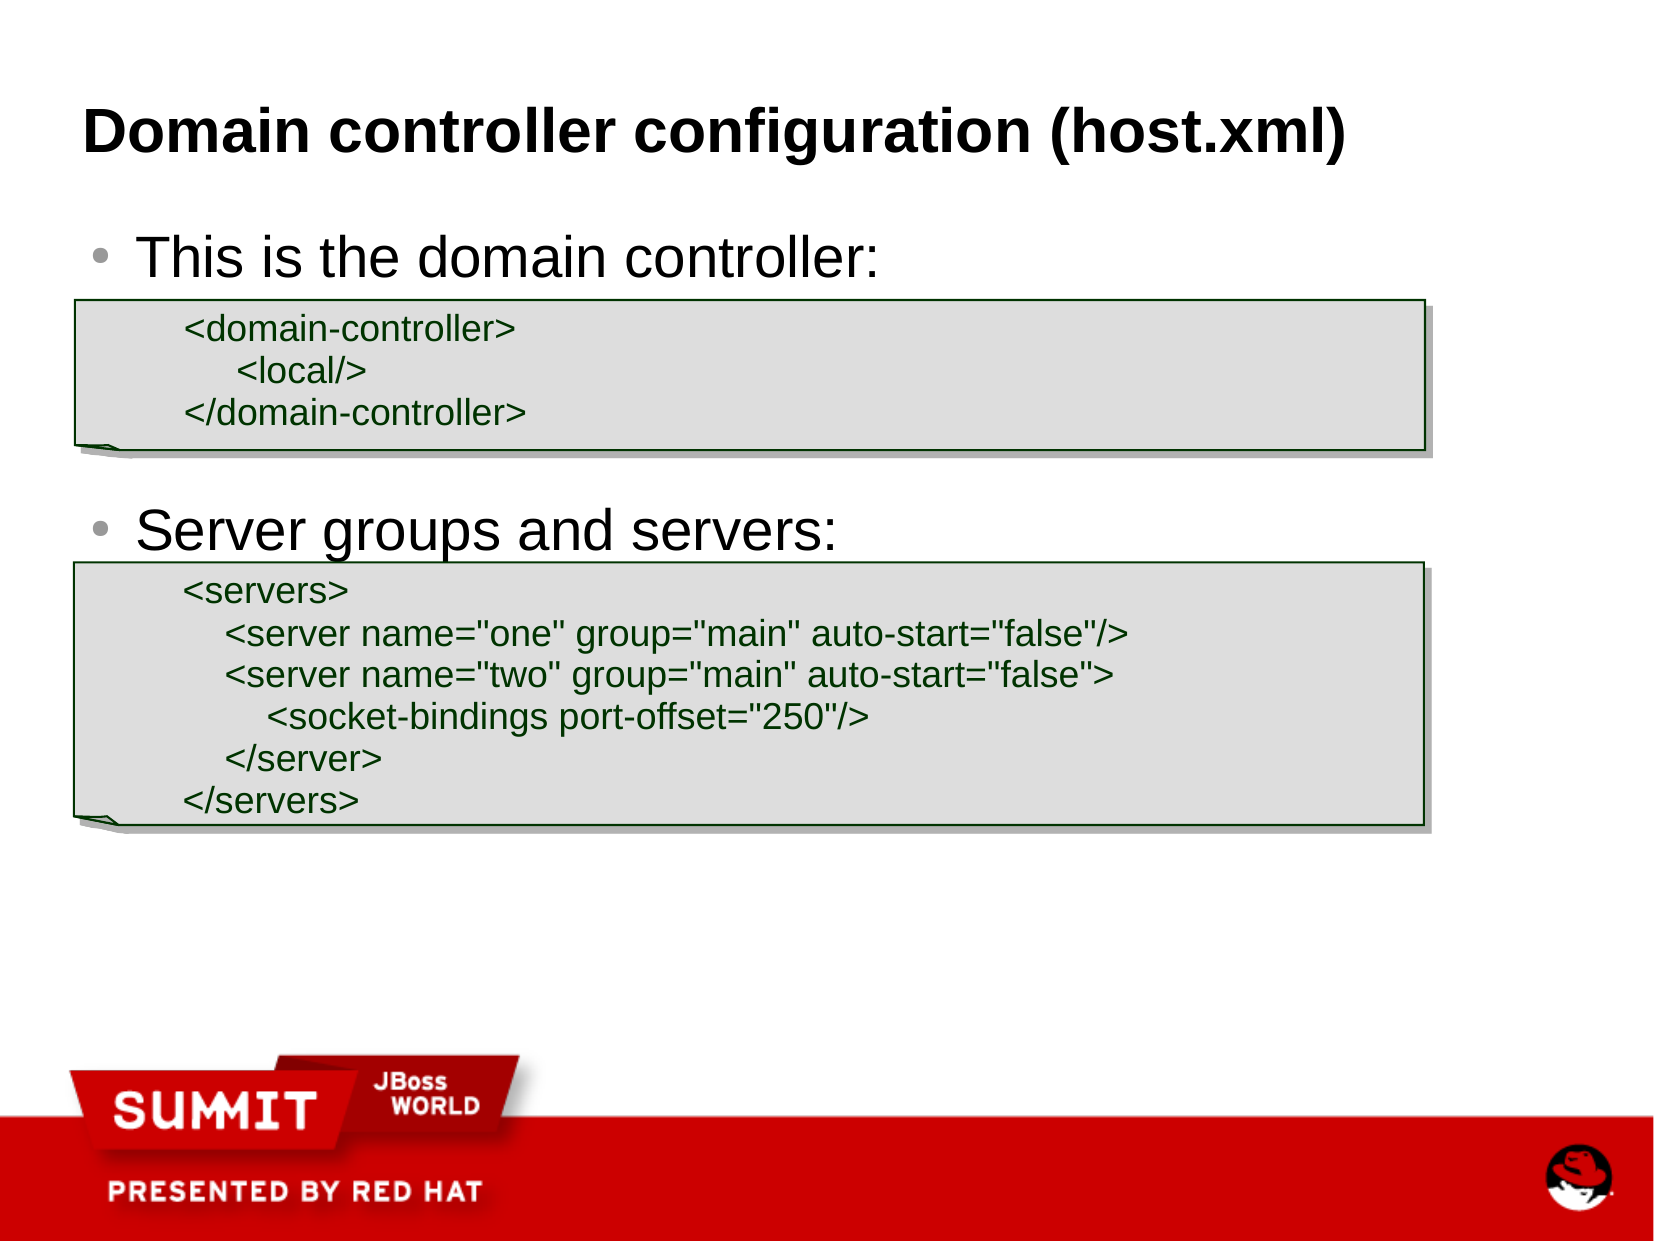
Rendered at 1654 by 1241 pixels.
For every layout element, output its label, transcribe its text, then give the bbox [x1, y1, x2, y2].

title Domain controller configuration (host.xml) [82, 37, 1571, 226]
text_box <domain-controller> <local/> </domain-controller> [74, 300, 1426, 451]
list This is the domain controller: [75, 225, 1564, 291]
list Server groups and servers: [75, 497, 1564, 563]
picture [0, 1043, 1654, 1241]
text_box <servers> <server name="one" group="main" auto-start="false"/> <server name="two" group="main" auto-start="false"> <socket-bindings port-offset="250"/> </server> </servers> [73, 562, 1424, 826]
